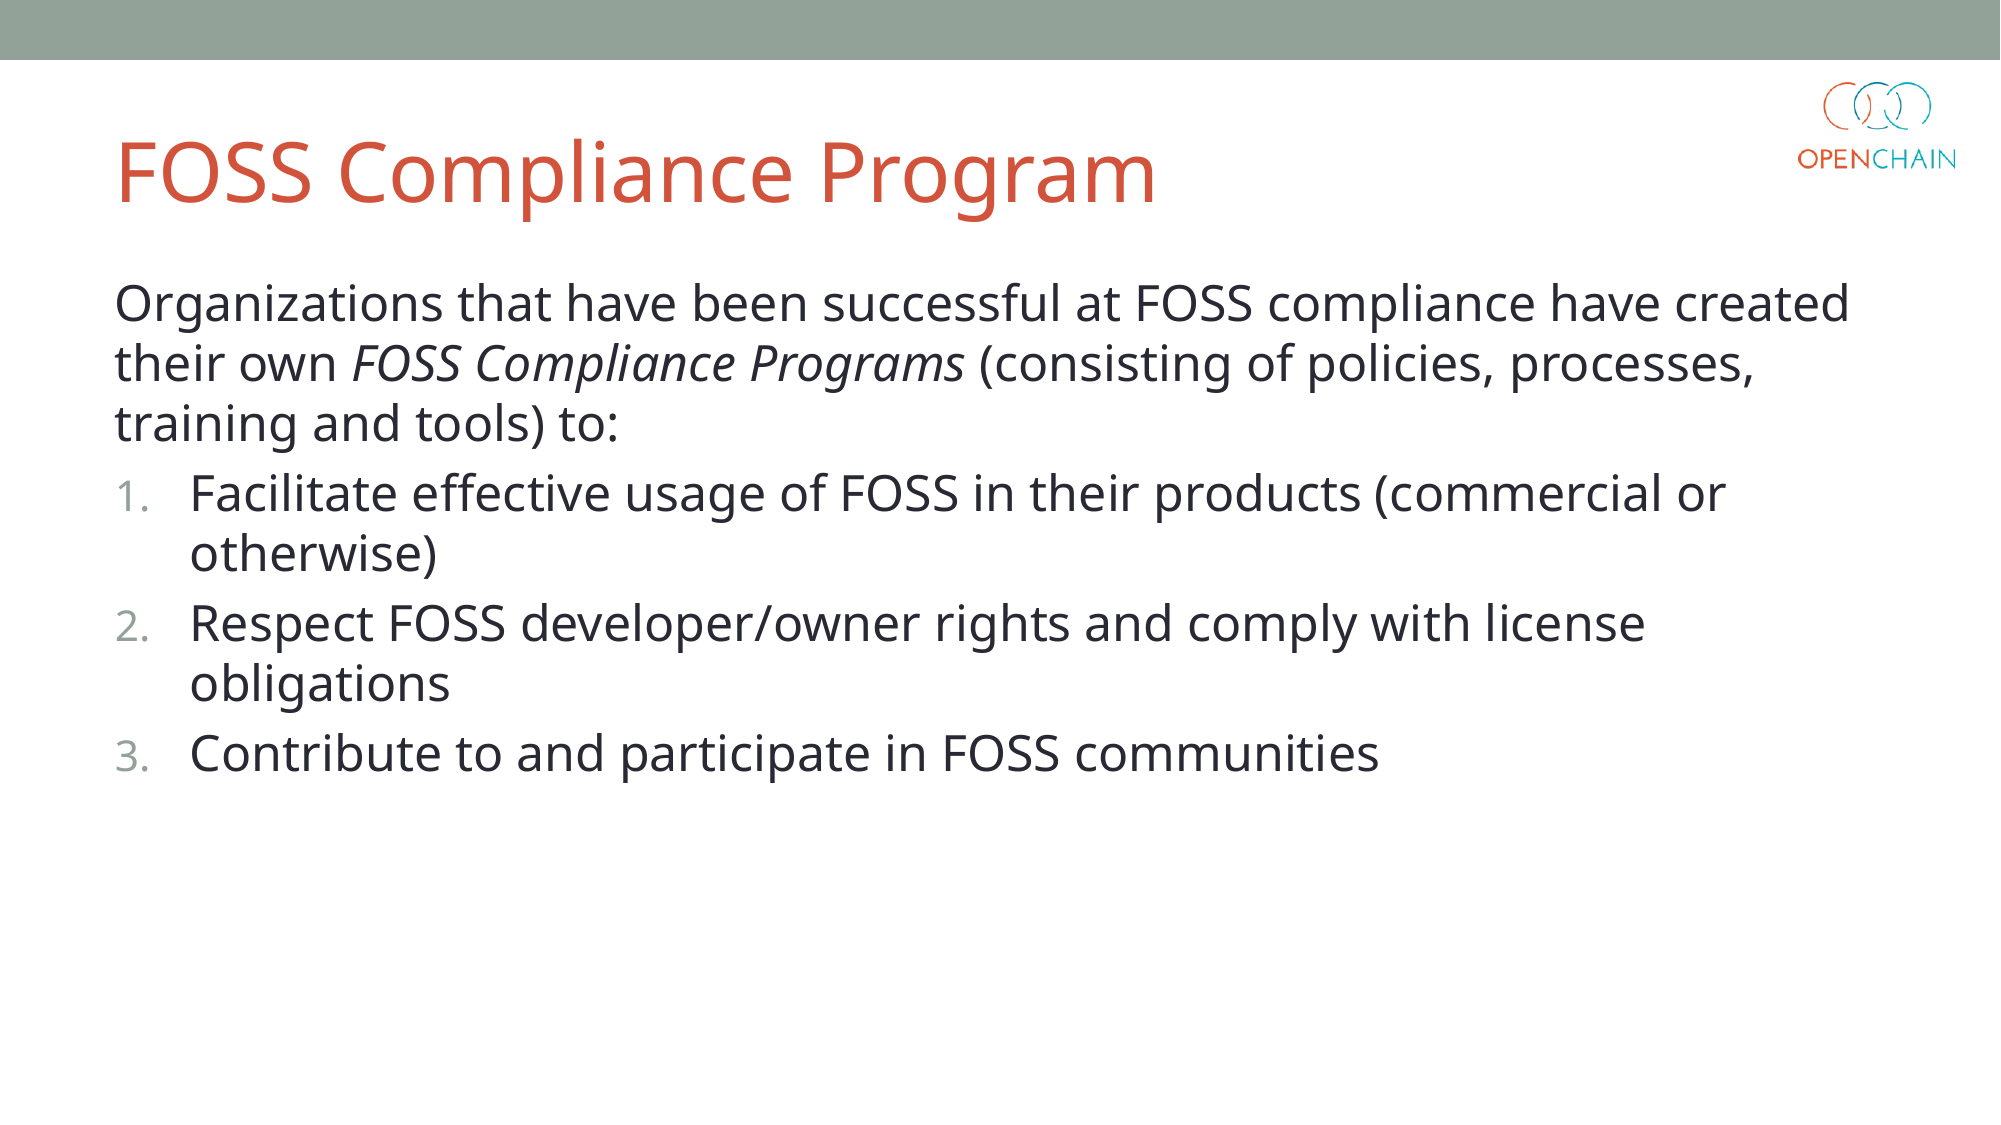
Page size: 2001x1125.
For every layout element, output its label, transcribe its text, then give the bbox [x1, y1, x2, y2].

list Organizations that have been successful at FOSS compliance have created their own FOSS Compliance Programs (consisting of policies, processes, training and tools) to: Facilitate effective usage of FOSS in their products (commercial or otherwise) Respect FOSS developer/owner rights and comply with license obligations Contribute to and participate in FOSS communities [99, 263, 1900, 1064]
title FOSS Compliance Program [99, 87, 1900, 250]
picture [1798, 82, 1955, 169]
